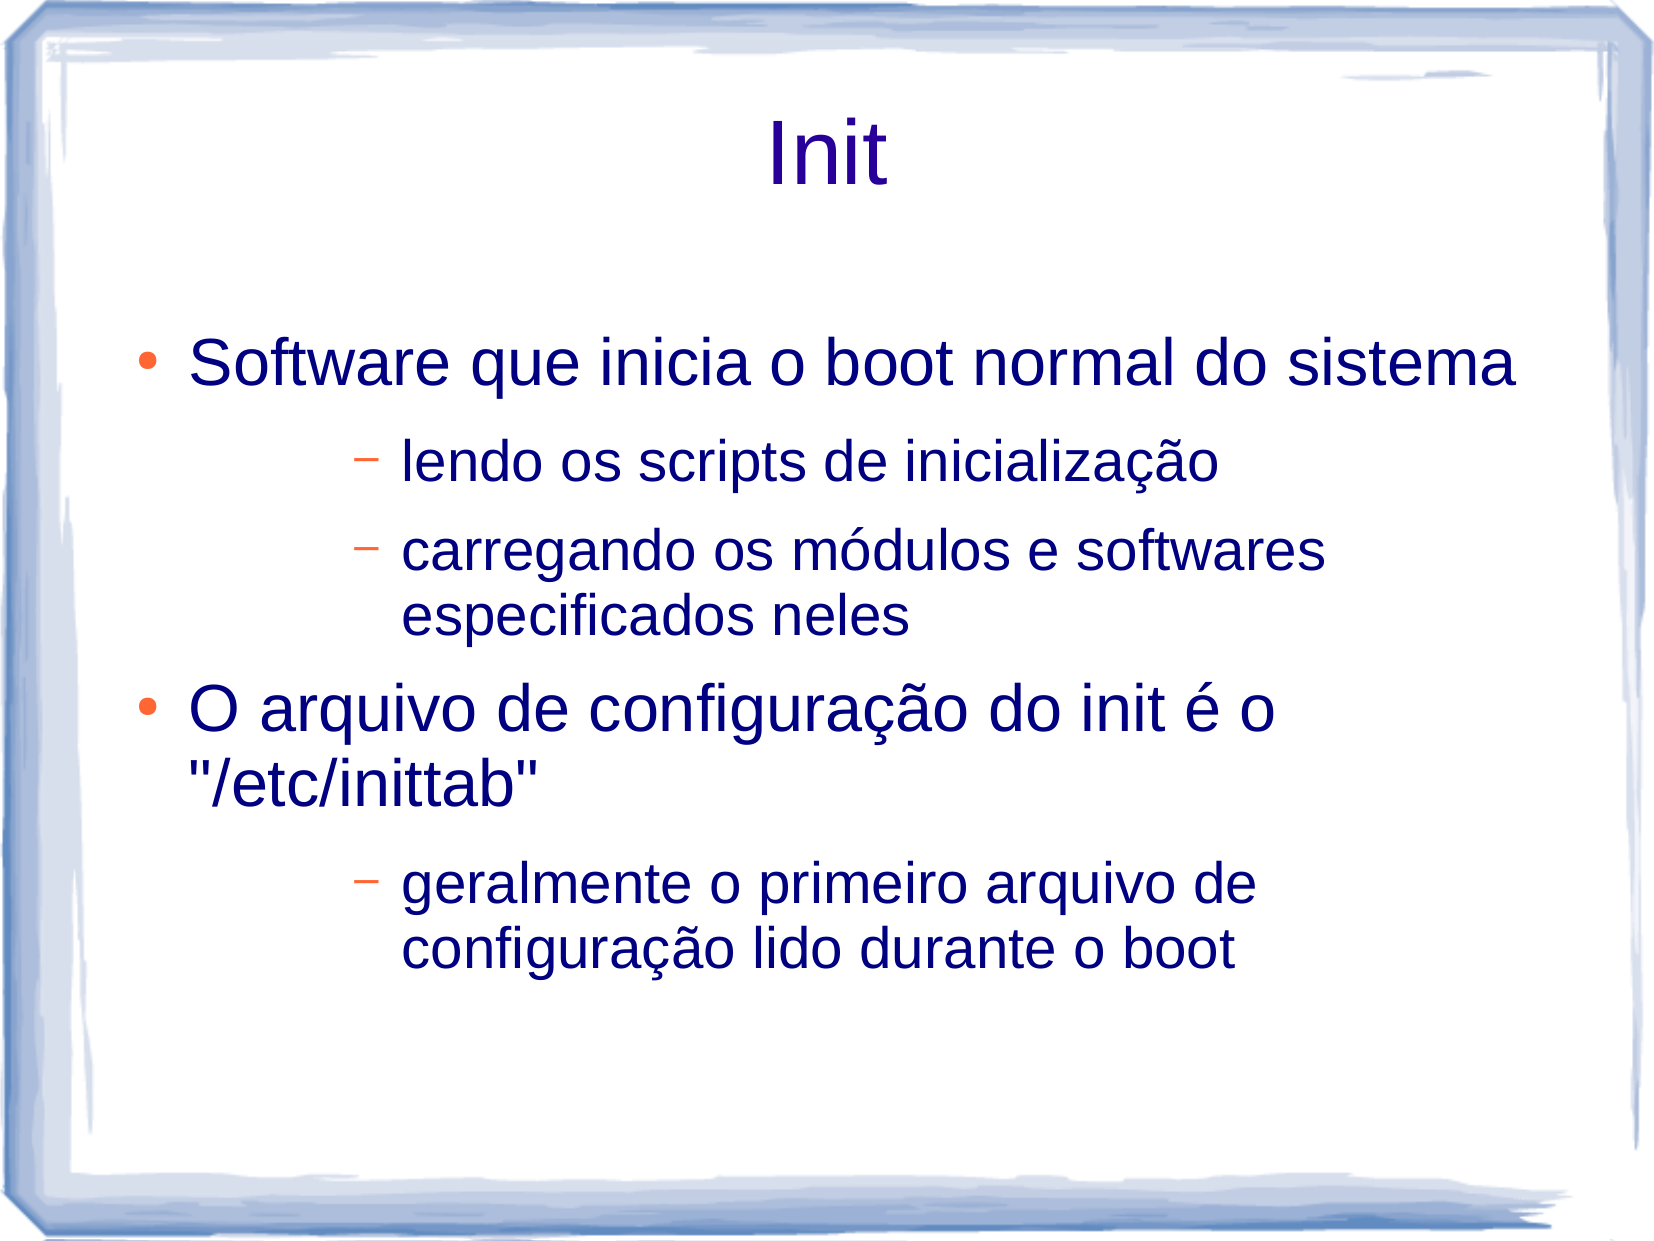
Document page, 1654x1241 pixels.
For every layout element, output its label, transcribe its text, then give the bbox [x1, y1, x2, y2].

list Software que inicia o boot normal do sistema lendo os scripts de inicialização carregando os módulos e softwares especificados neles O arquivo de configuração do init é o "/etc/inittab" geralmente o primeiro arquivo de configuração lido durante o boot [118, 324, 1571, 1045]
picture [0, 0, 1654, 1241]
title Init [82, 49, 1571, 257]
